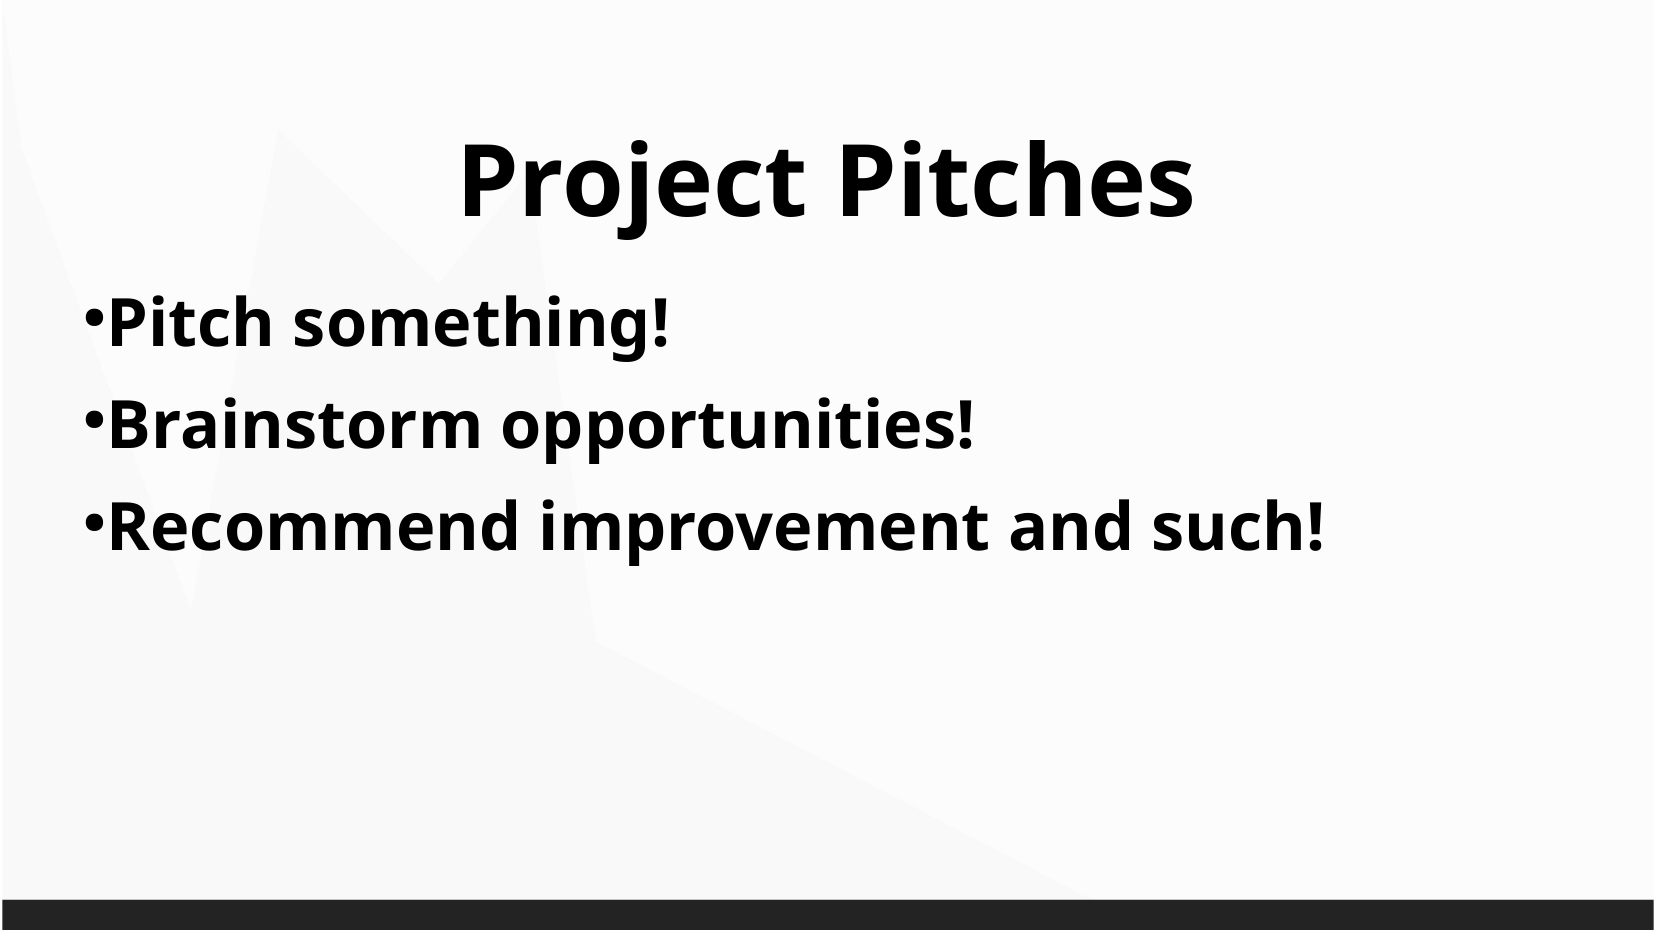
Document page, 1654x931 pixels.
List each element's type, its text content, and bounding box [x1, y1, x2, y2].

list Pitch something! Brainstorm opportunities! Recommend improvement and such! [82, 279, 1571, 820]
title Project Pitches [82, 99, 1571, 255]
